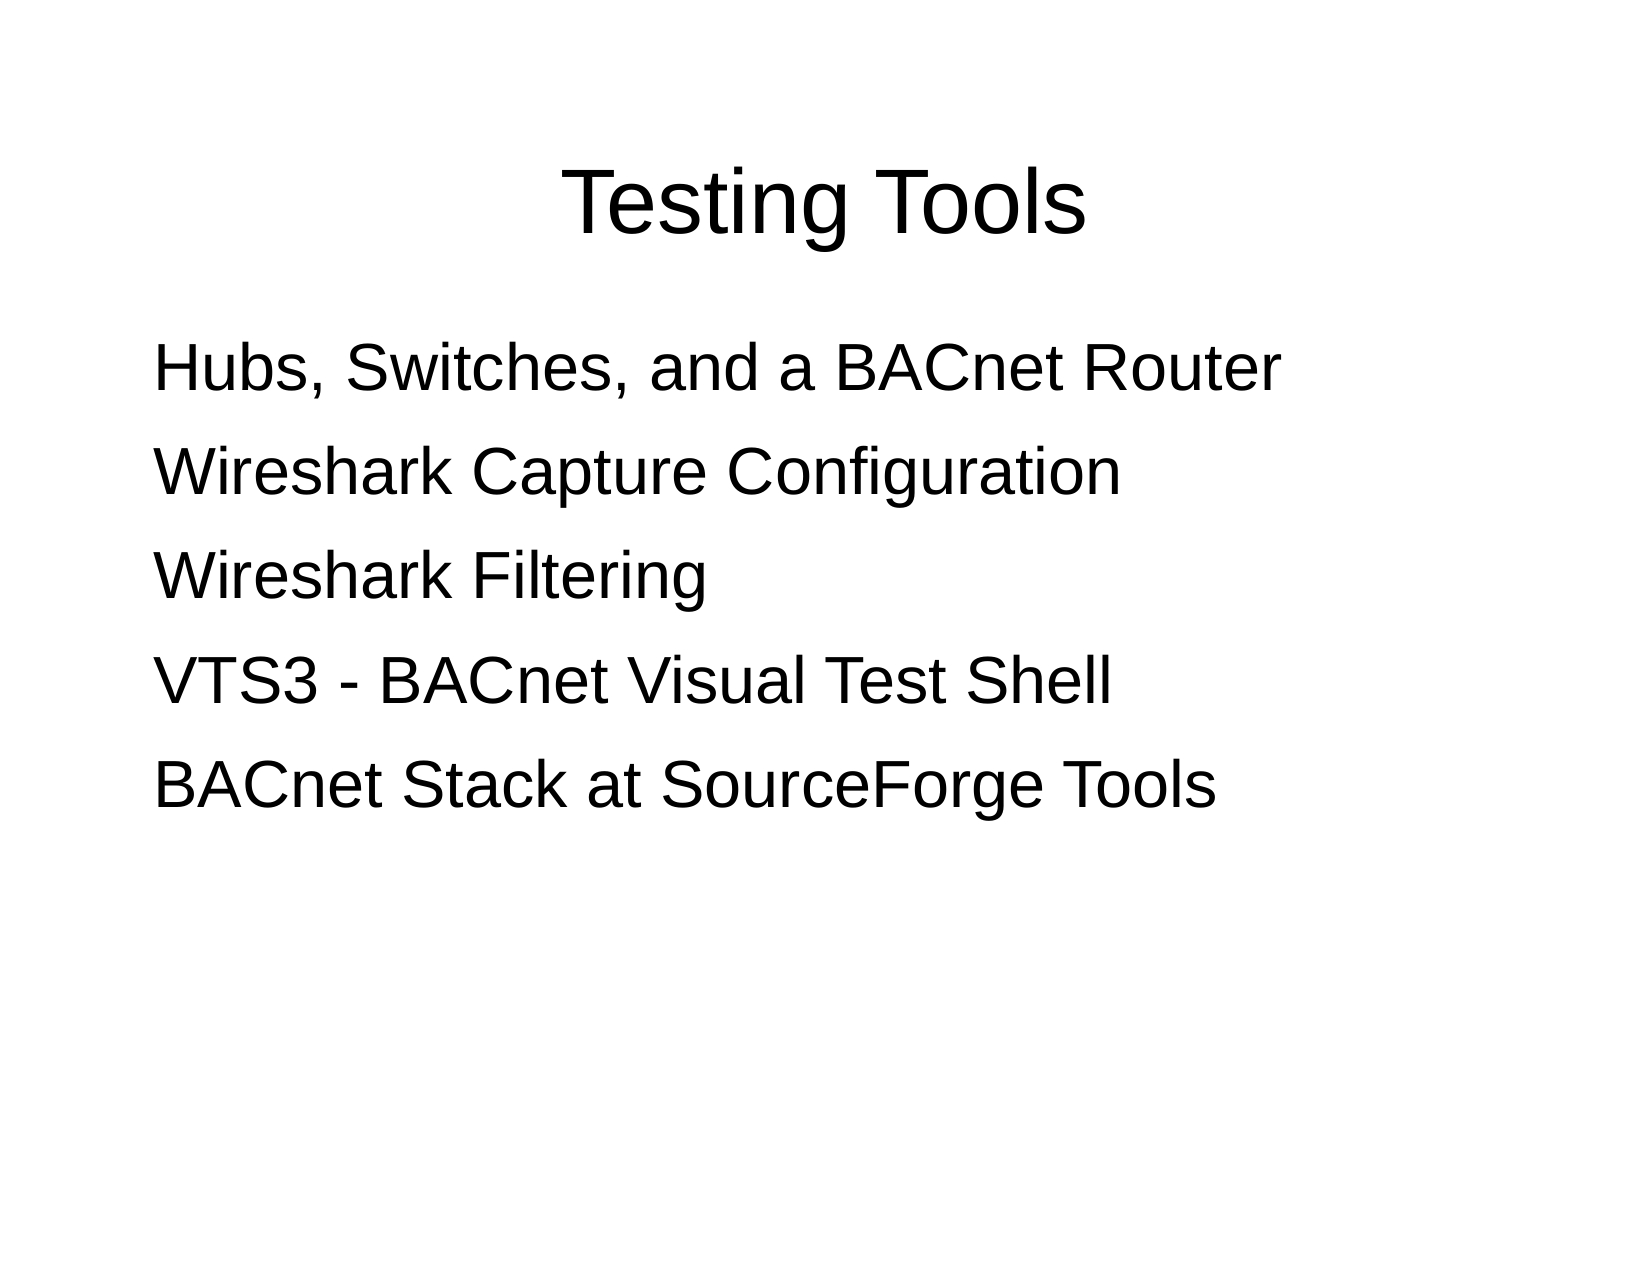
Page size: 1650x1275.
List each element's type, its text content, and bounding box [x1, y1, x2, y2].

list Hubs, Switches, and a BACnet Router Wireshark Capture Configuration Wireshark Filtering VTS3 - BACnet Visual Test Shell BACnet Stack at SourceForge Tools [135, 329, 1515, 1079]
title Testing Tools [135, 112, 1515, 291]
